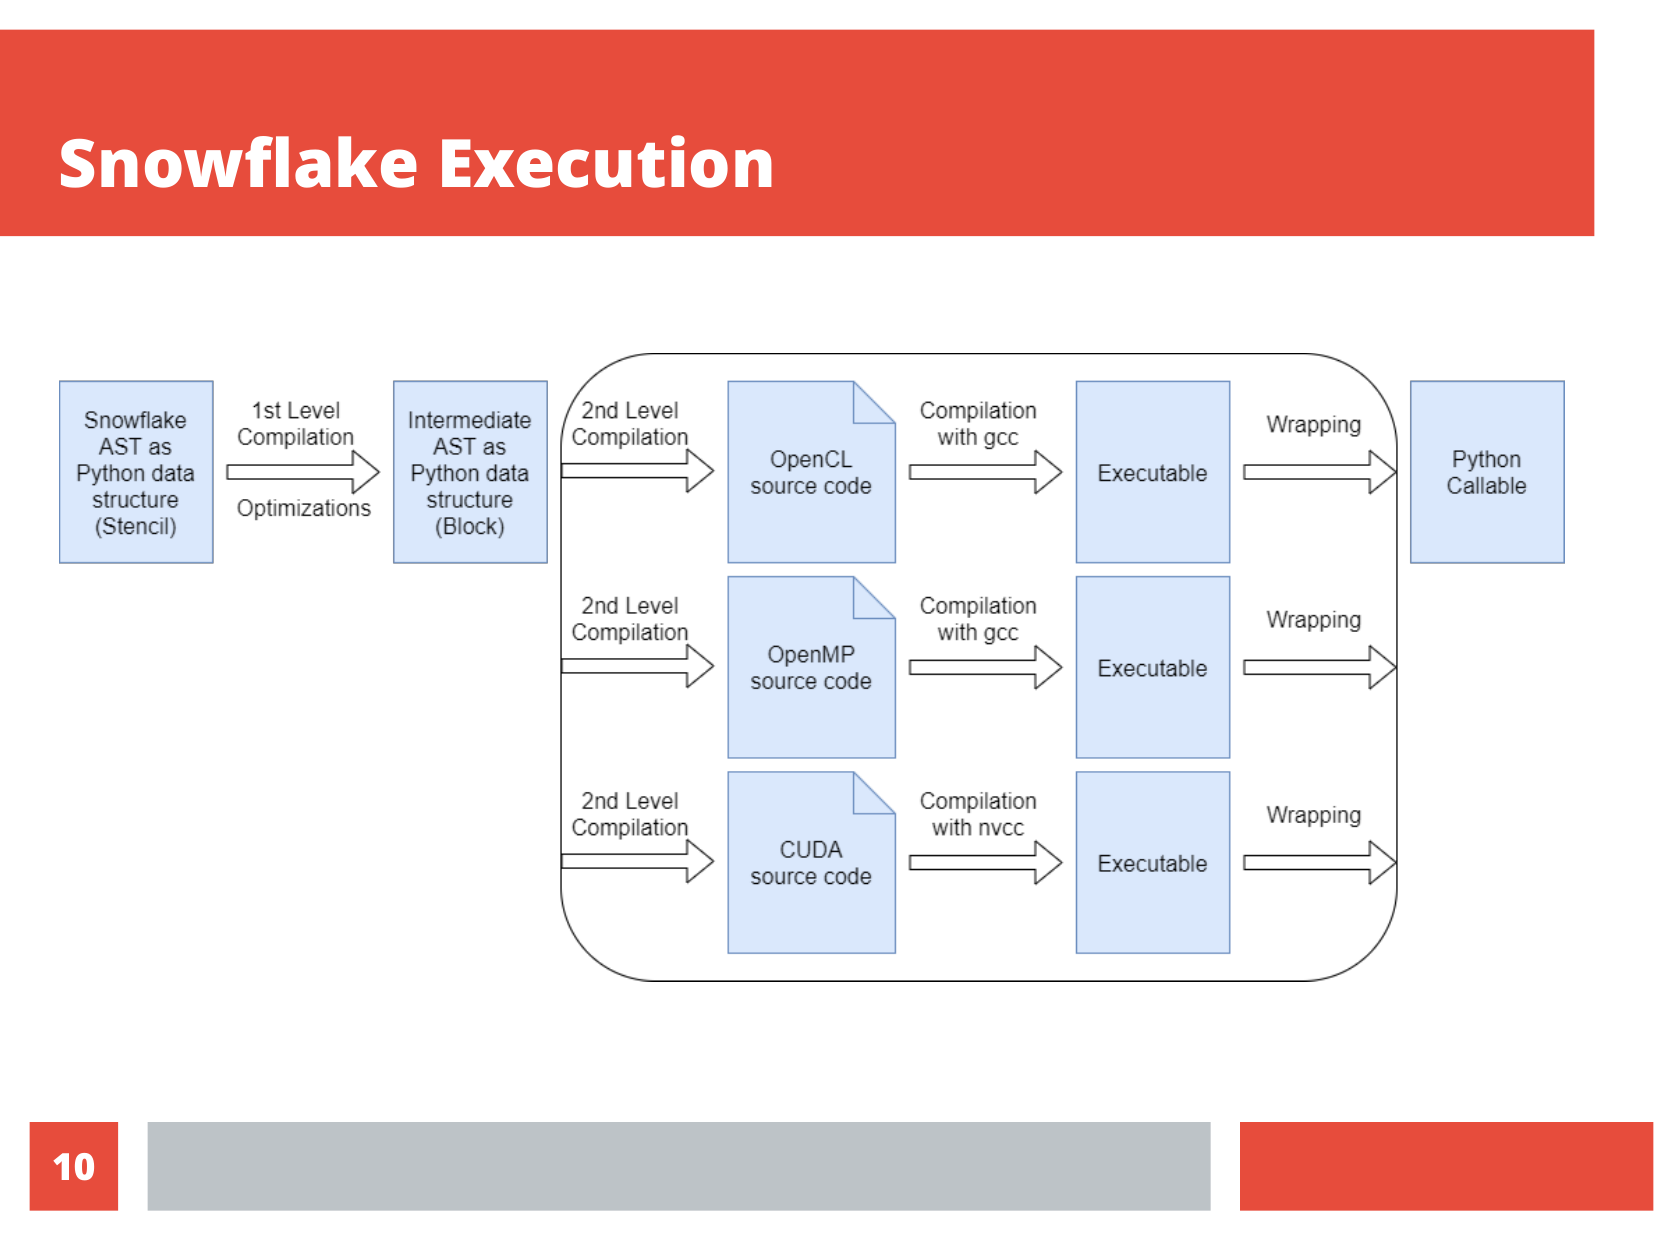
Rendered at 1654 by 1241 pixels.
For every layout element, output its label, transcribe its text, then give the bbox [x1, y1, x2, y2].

picture [59, 353, 1565, 982]
title Snowflake Execution [59, 59, 1595, 207]
